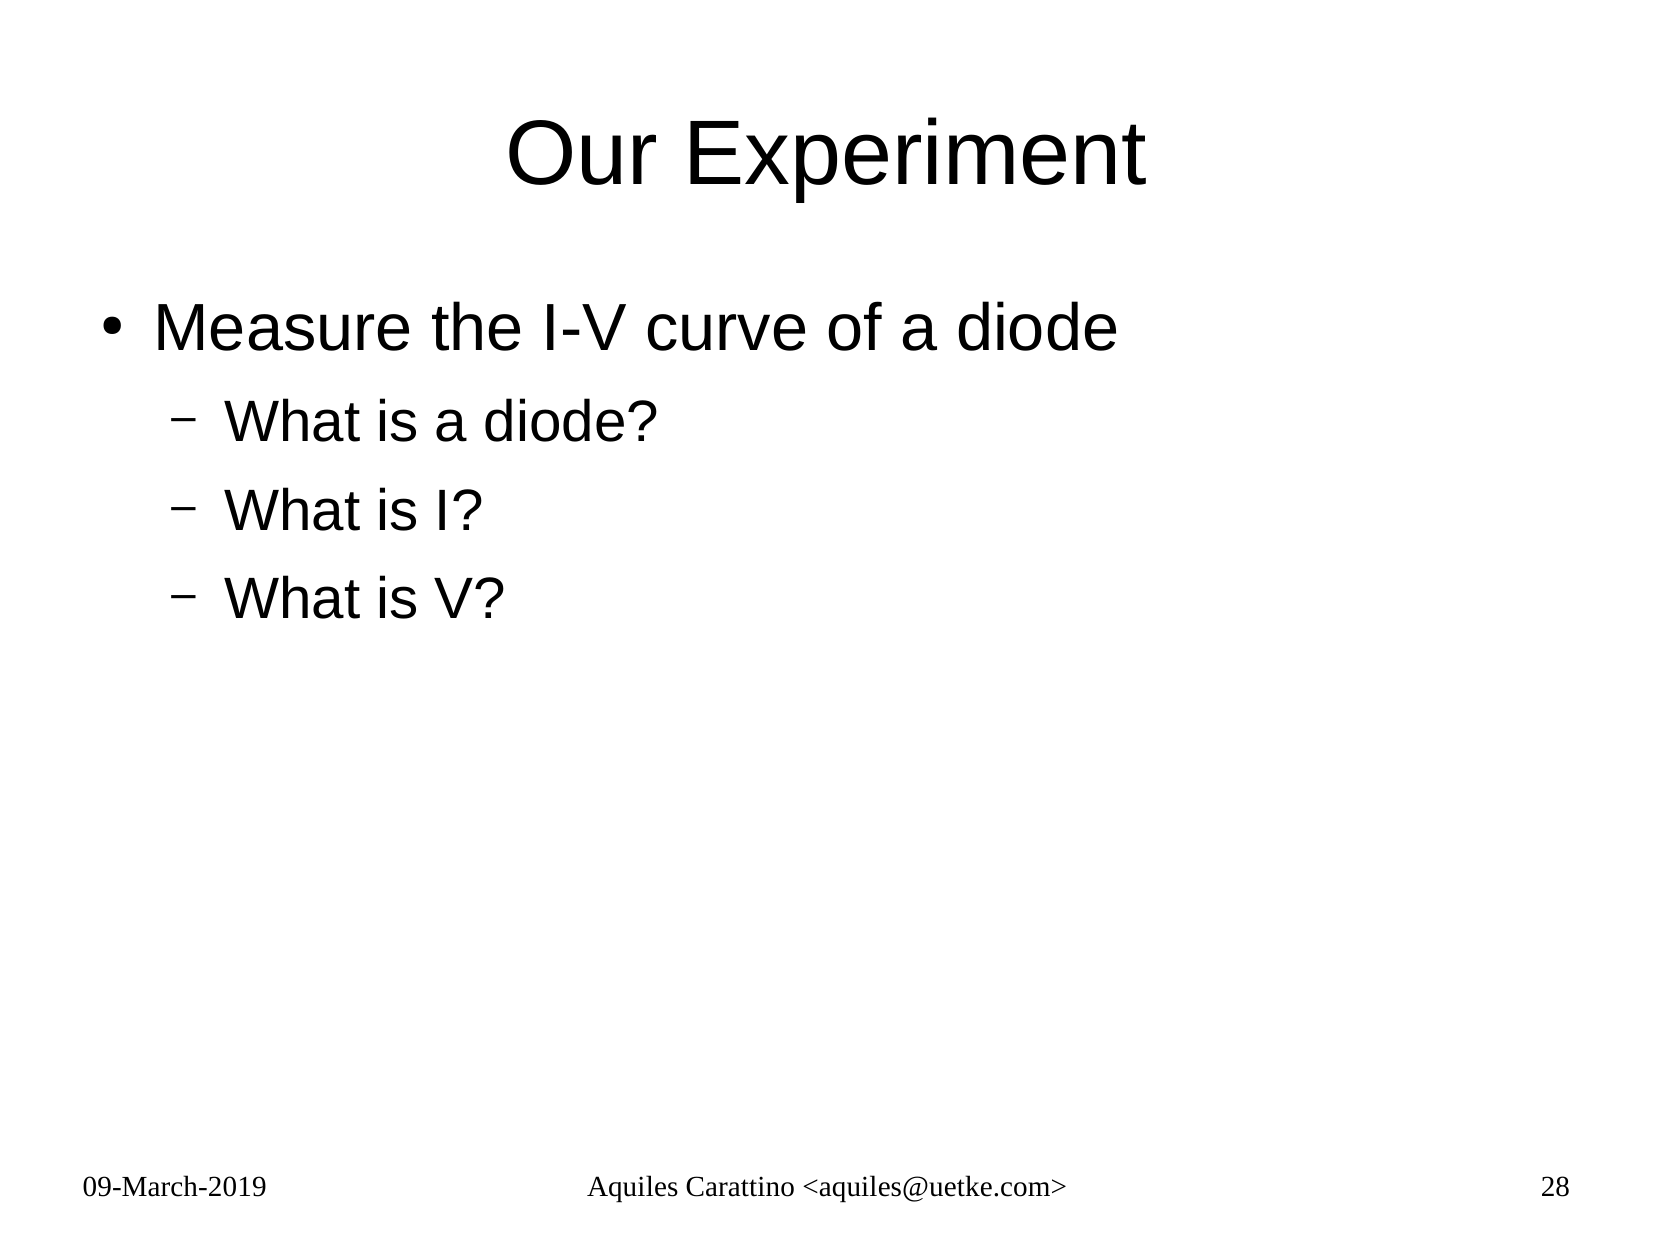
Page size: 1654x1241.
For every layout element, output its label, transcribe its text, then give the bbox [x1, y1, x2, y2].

title Our Experiment [82, 49, 1571, 257]
list Measure the I-V curve of a diode What is a diode? What is I? What is V? [82, 290, 1571, 1010]
